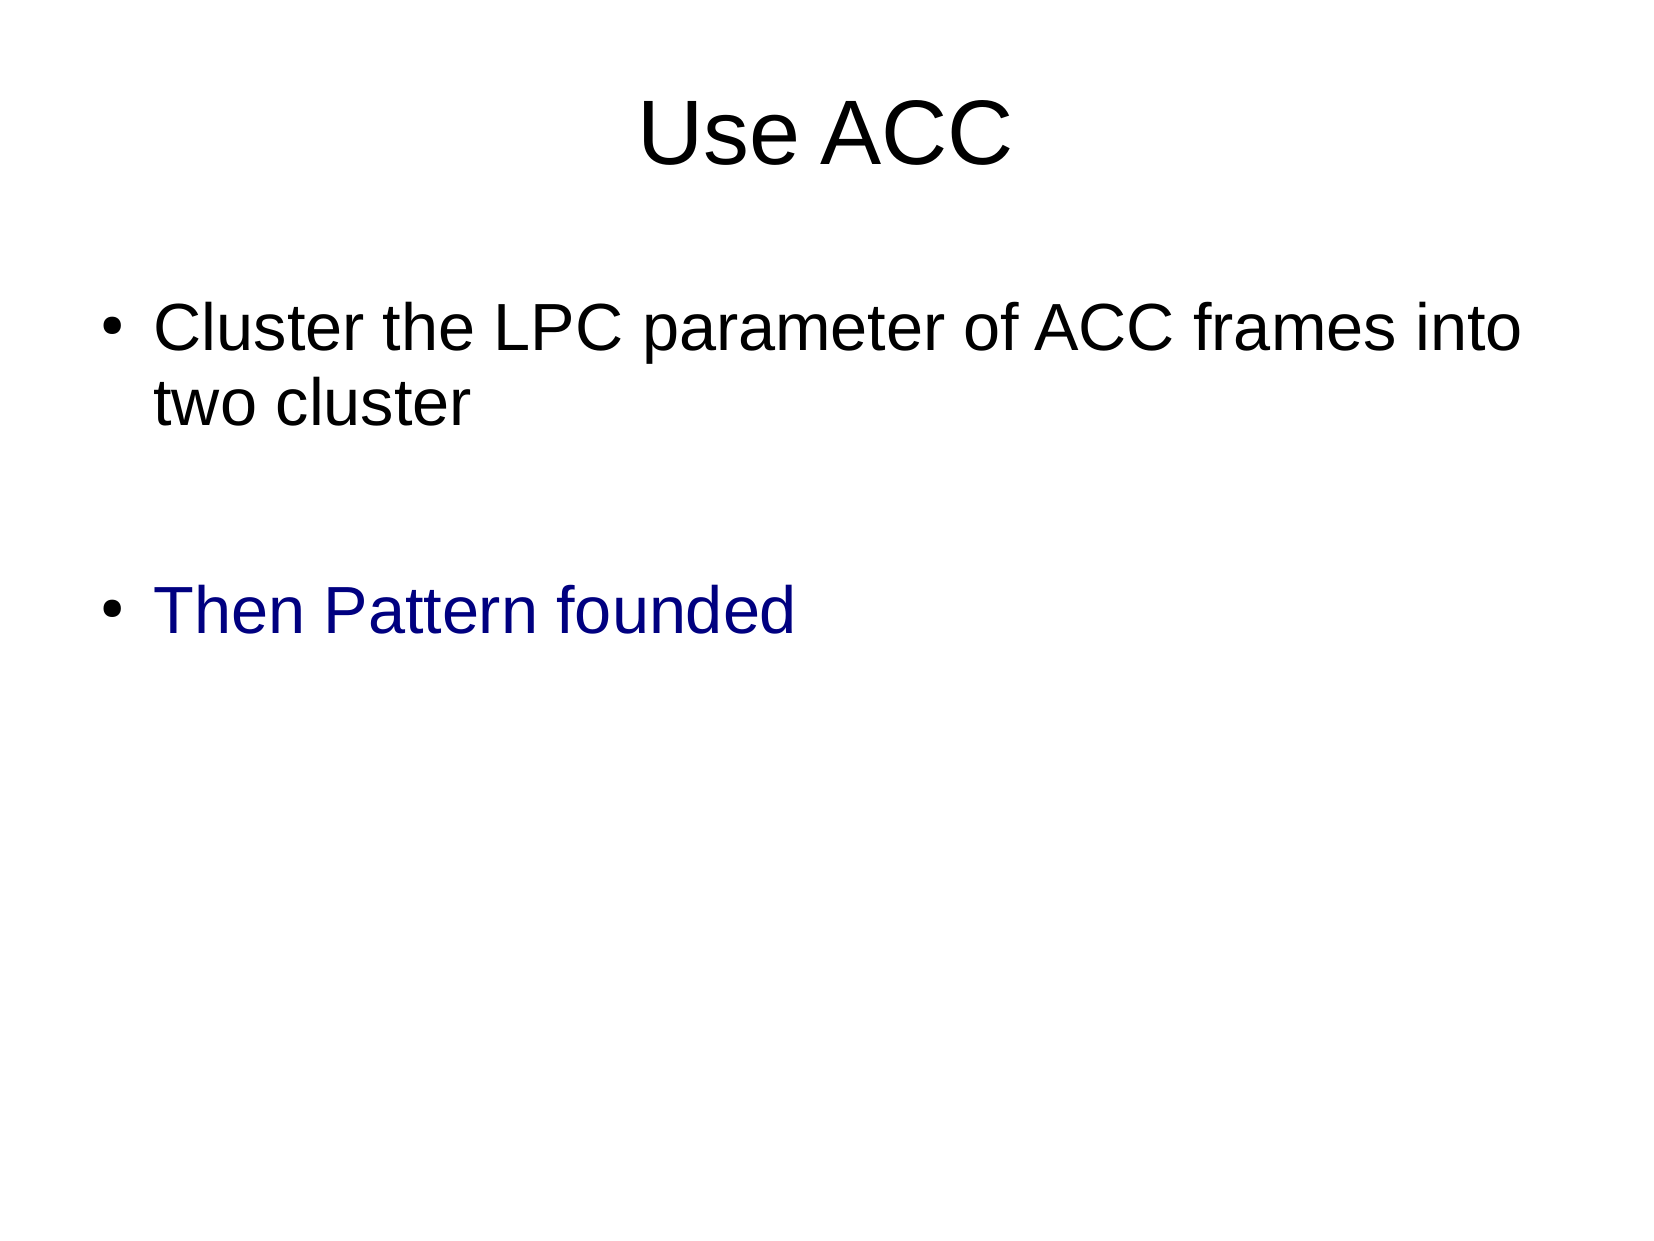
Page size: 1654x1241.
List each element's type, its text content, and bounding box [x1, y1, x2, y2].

list Cluster the LPC parameter of ACC frames into two cluster Then Pattern founded [82, 290, 1571, 1010]
title Use ACC [94, 29, 1583, 237]
